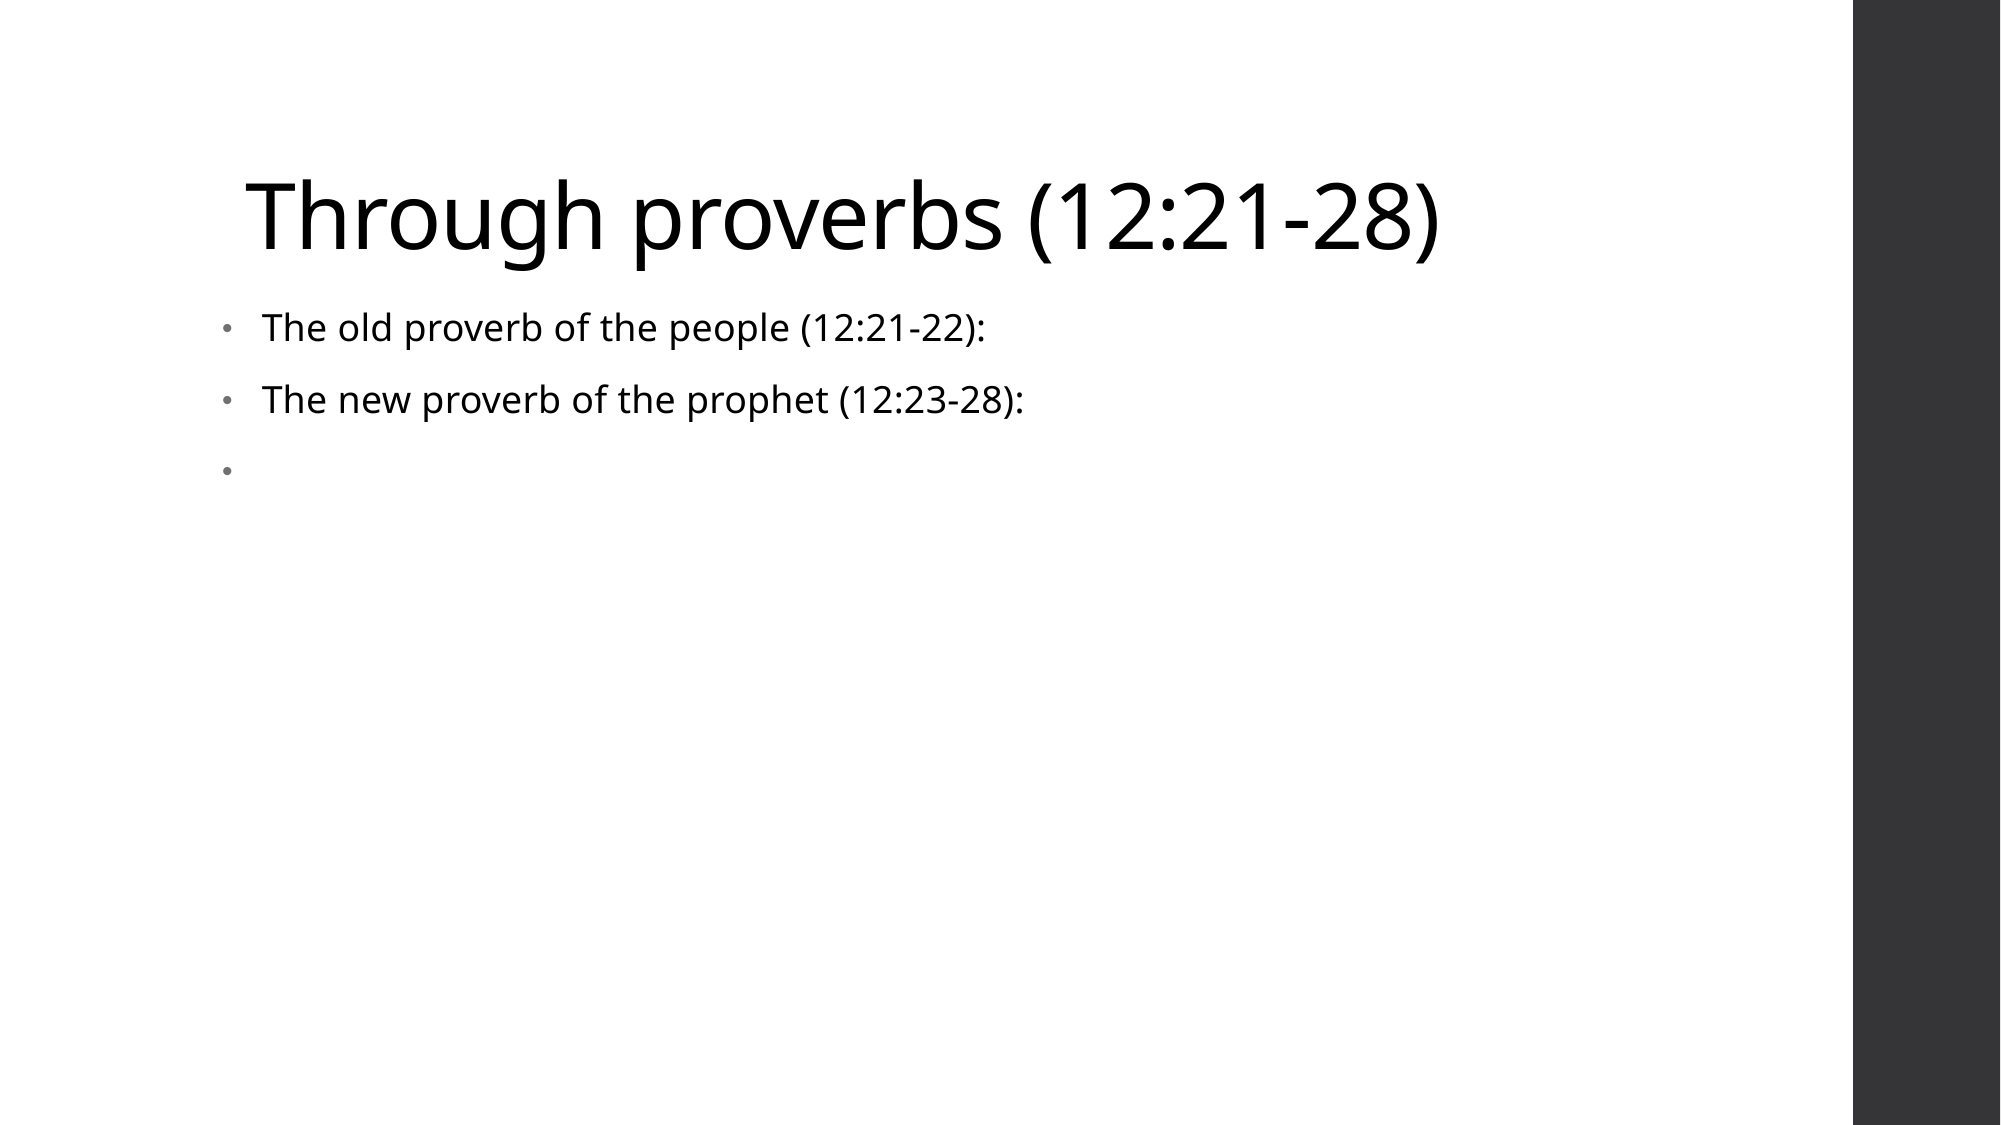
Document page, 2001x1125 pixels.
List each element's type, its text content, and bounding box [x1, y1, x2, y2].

title Through proverbs (12:21-28) [206, 60, 1797, 278]
list The old proverb of the people (12:21-22): The new proverb of the prophet (12:23-28): [206, 299, 1617, 1014]
